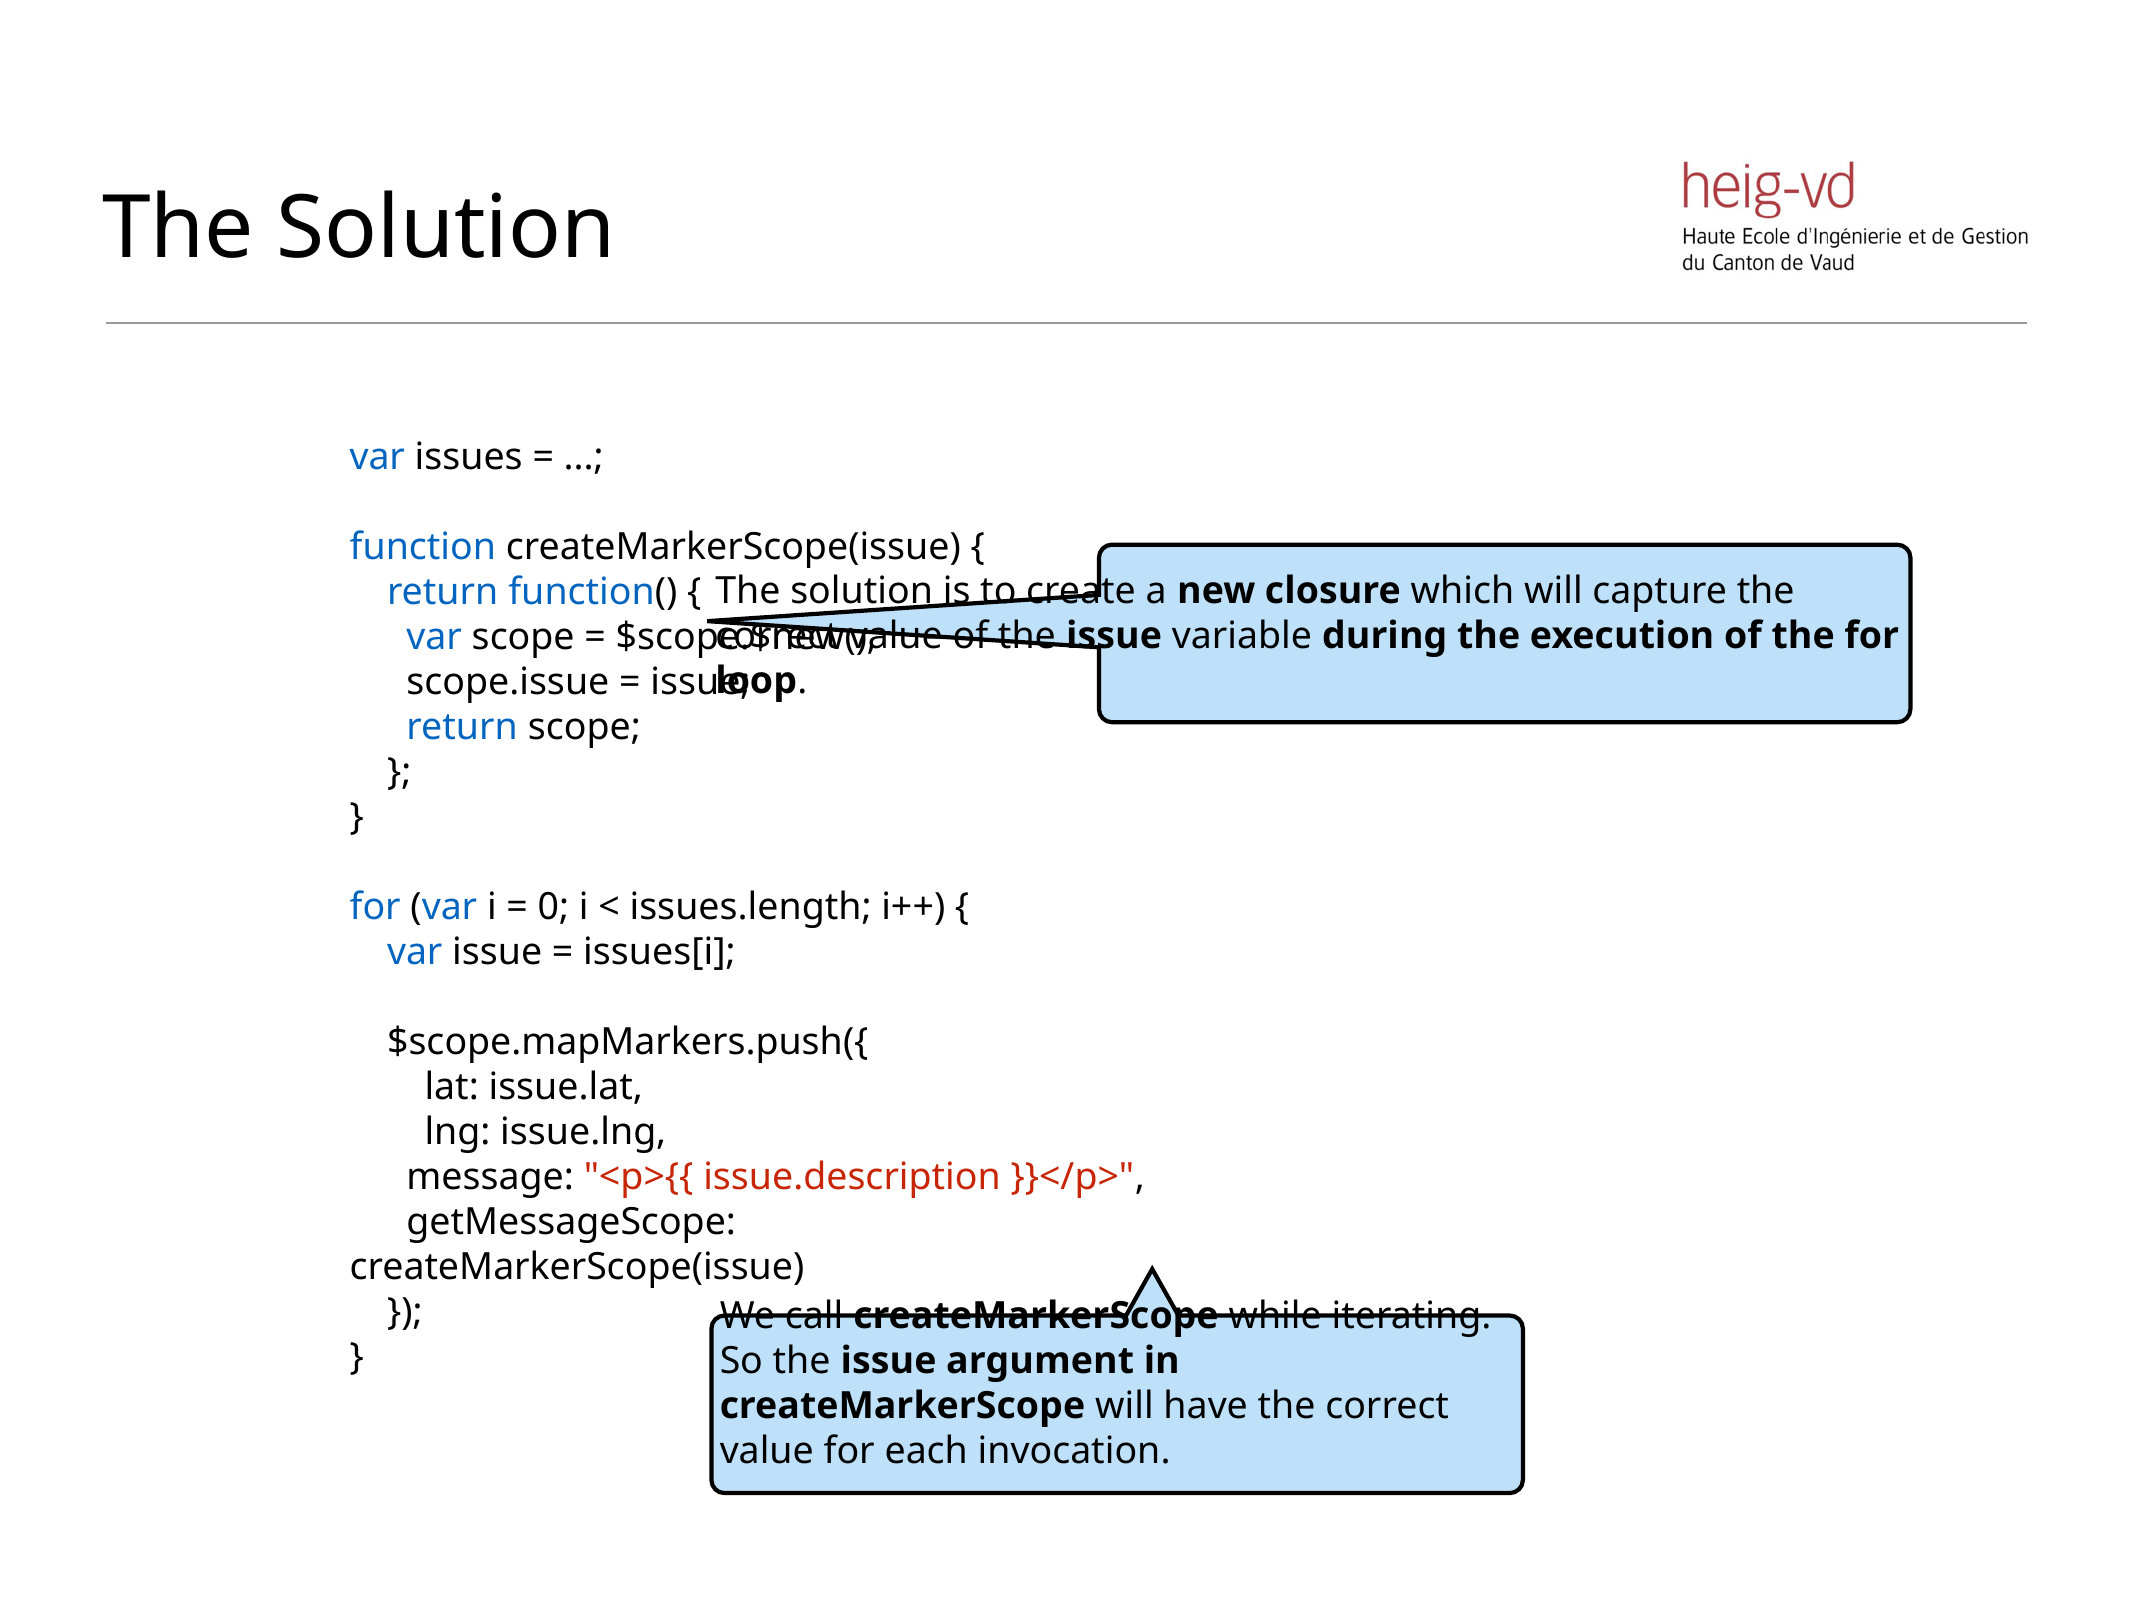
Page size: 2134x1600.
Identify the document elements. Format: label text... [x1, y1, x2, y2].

text_box var issues = ...; function createMarkerScope(issue) { return function() { var scope = $scope.$new(); scope.issue = issue; return scope; }; } for (var i = 0; i < issues.length; i++) { var issue = issues[i]; $scope.mapMarkers.push({ lat: issue.lat, lng: issue.lng, message: "<p>{{ issue.description }}</p>", getMessageScope: createMarkerScope(issue) }); } [341, 445, 1173, 1363]
text_box We call createMarkerScope while iterating. So the issue argument in createMarkerScope will have the correct value for each invocation. [711, 1269, 1523, 1494]
title The Solution [93, 54, 2040, 284]
text_box The solution is to create a new closure which will capture the correct value of the issue variable during the execution of the for loop. [707, 544, 1911, 723]
